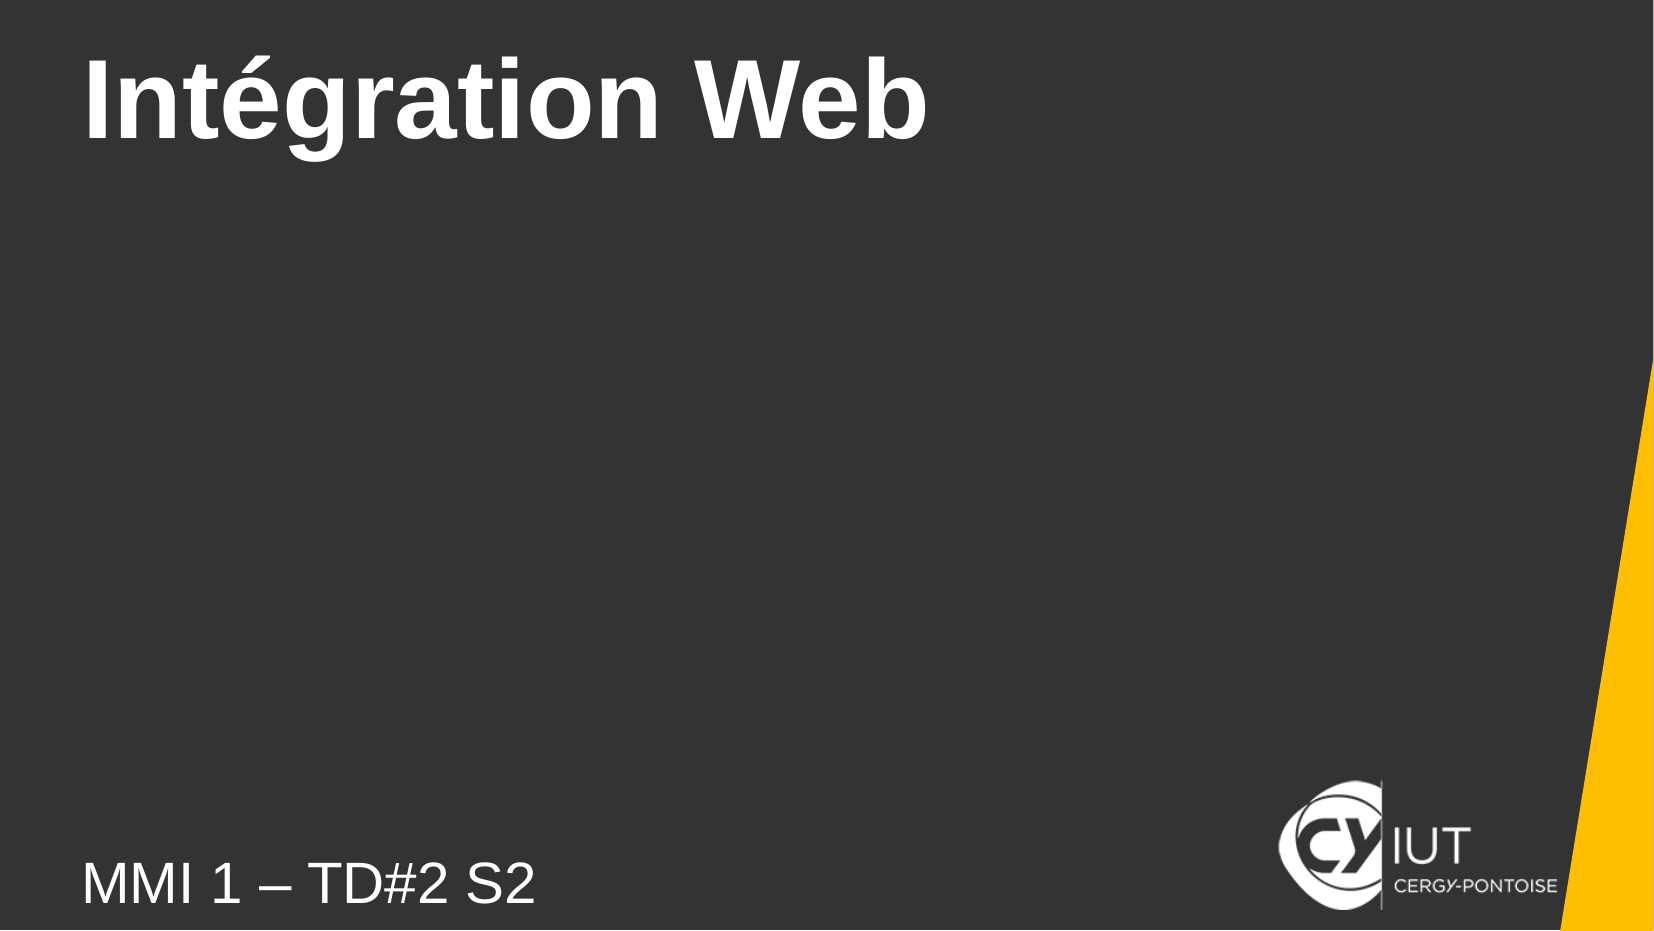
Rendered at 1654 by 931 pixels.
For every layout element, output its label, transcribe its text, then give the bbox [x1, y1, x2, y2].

title Intégration Web [82, 36, 1571, 226]
text_box [1560, 356, 1654, 931]
title MMI 1 – TD#2 S2 [81, 805, 1134, 931]
picture [1275, 779, 1557, 910]
